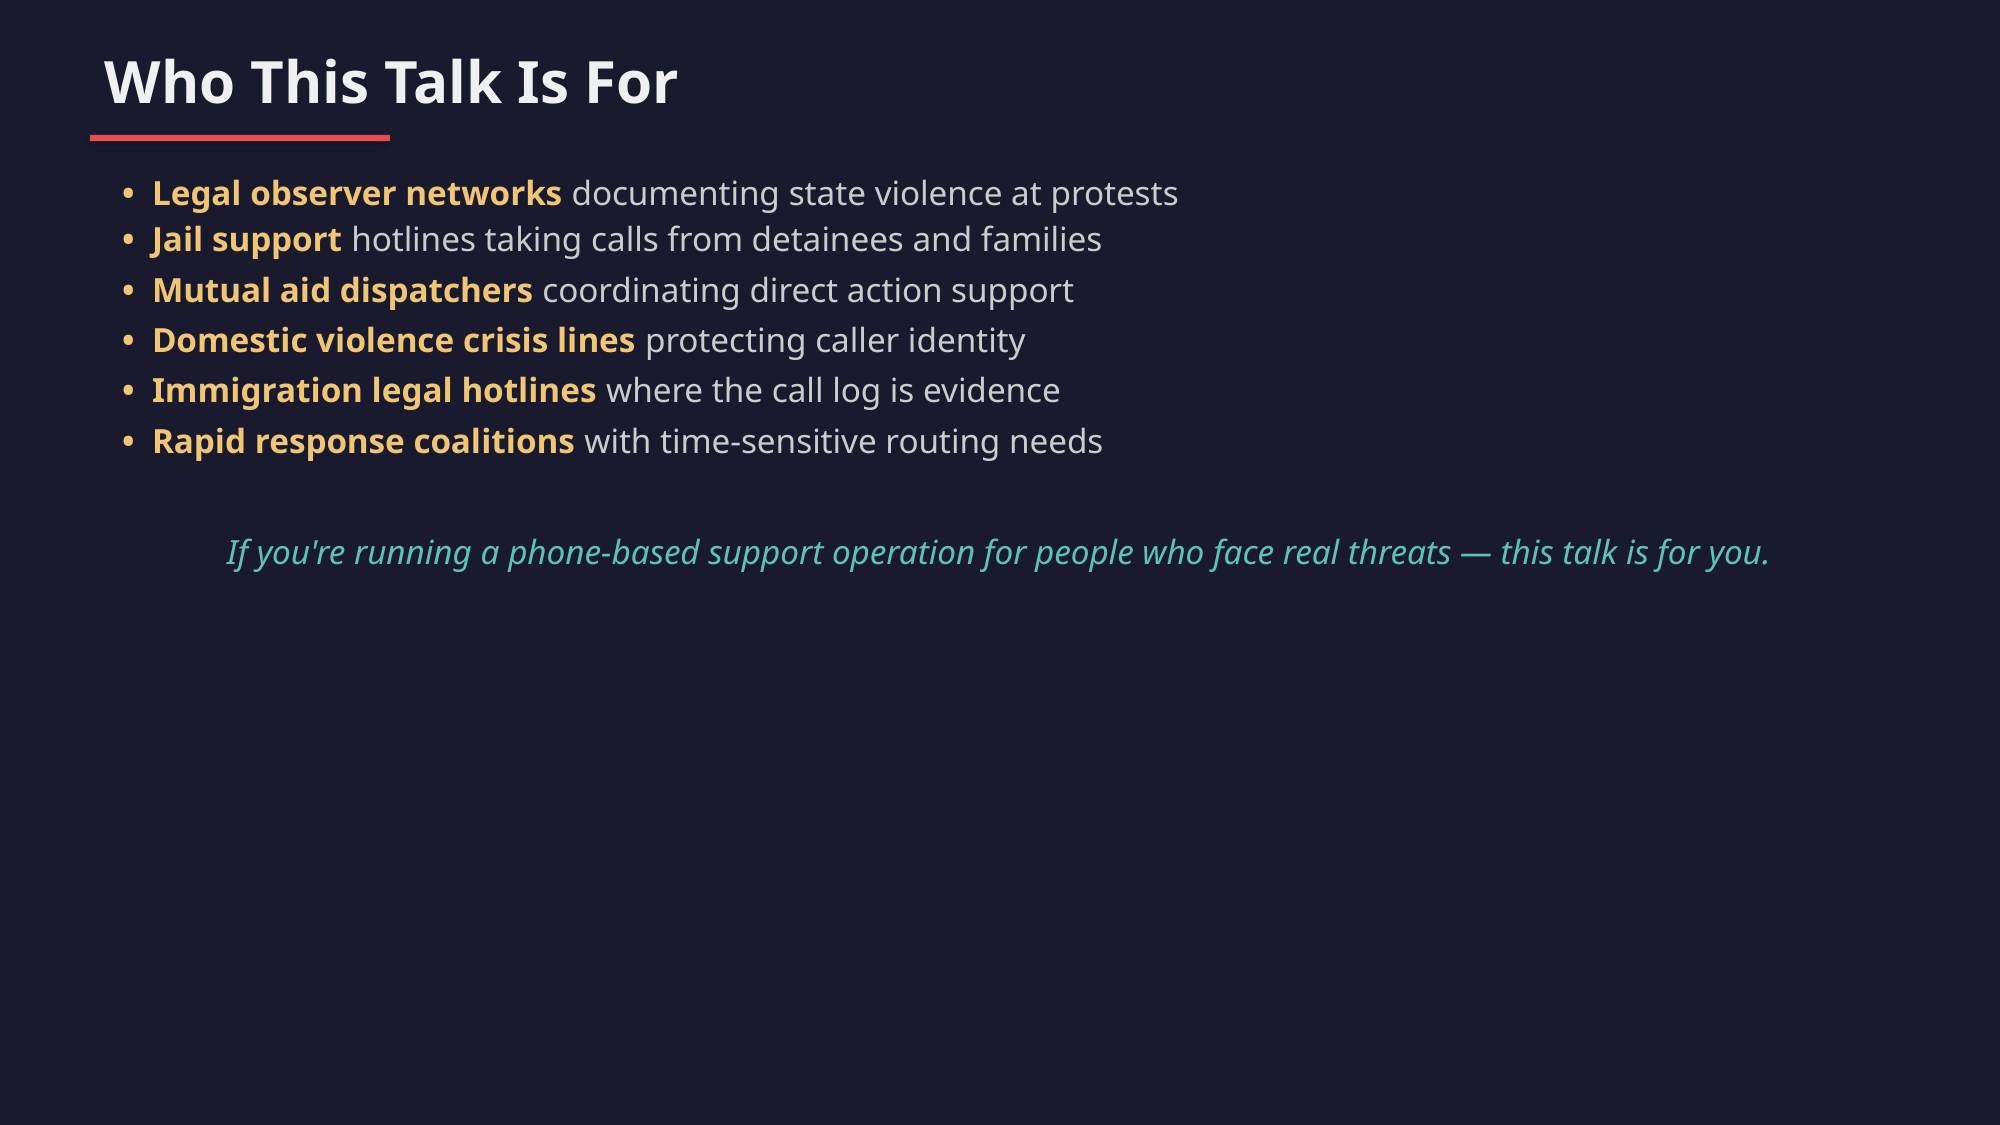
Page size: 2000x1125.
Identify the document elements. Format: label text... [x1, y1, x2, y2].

text_box [89, 134, 390, 142]
text_box Who This Talk Is For [89, 37, 1910, 123]
text_box • Legal observer networks documenting state violence at protests • Jail support hotlines taking calls from detainees and families • Mutual aid dispatchers coordinating direct action support • Domestic violence crisis lines protecting caller identity • Immigration legal hotlines where the call log is evidence • Rapid response coalitions with time-sensitive routing needs If you're running a phone-based support operation for people who face real threats — this talk is for you. [89, 164, 1910, 579]
